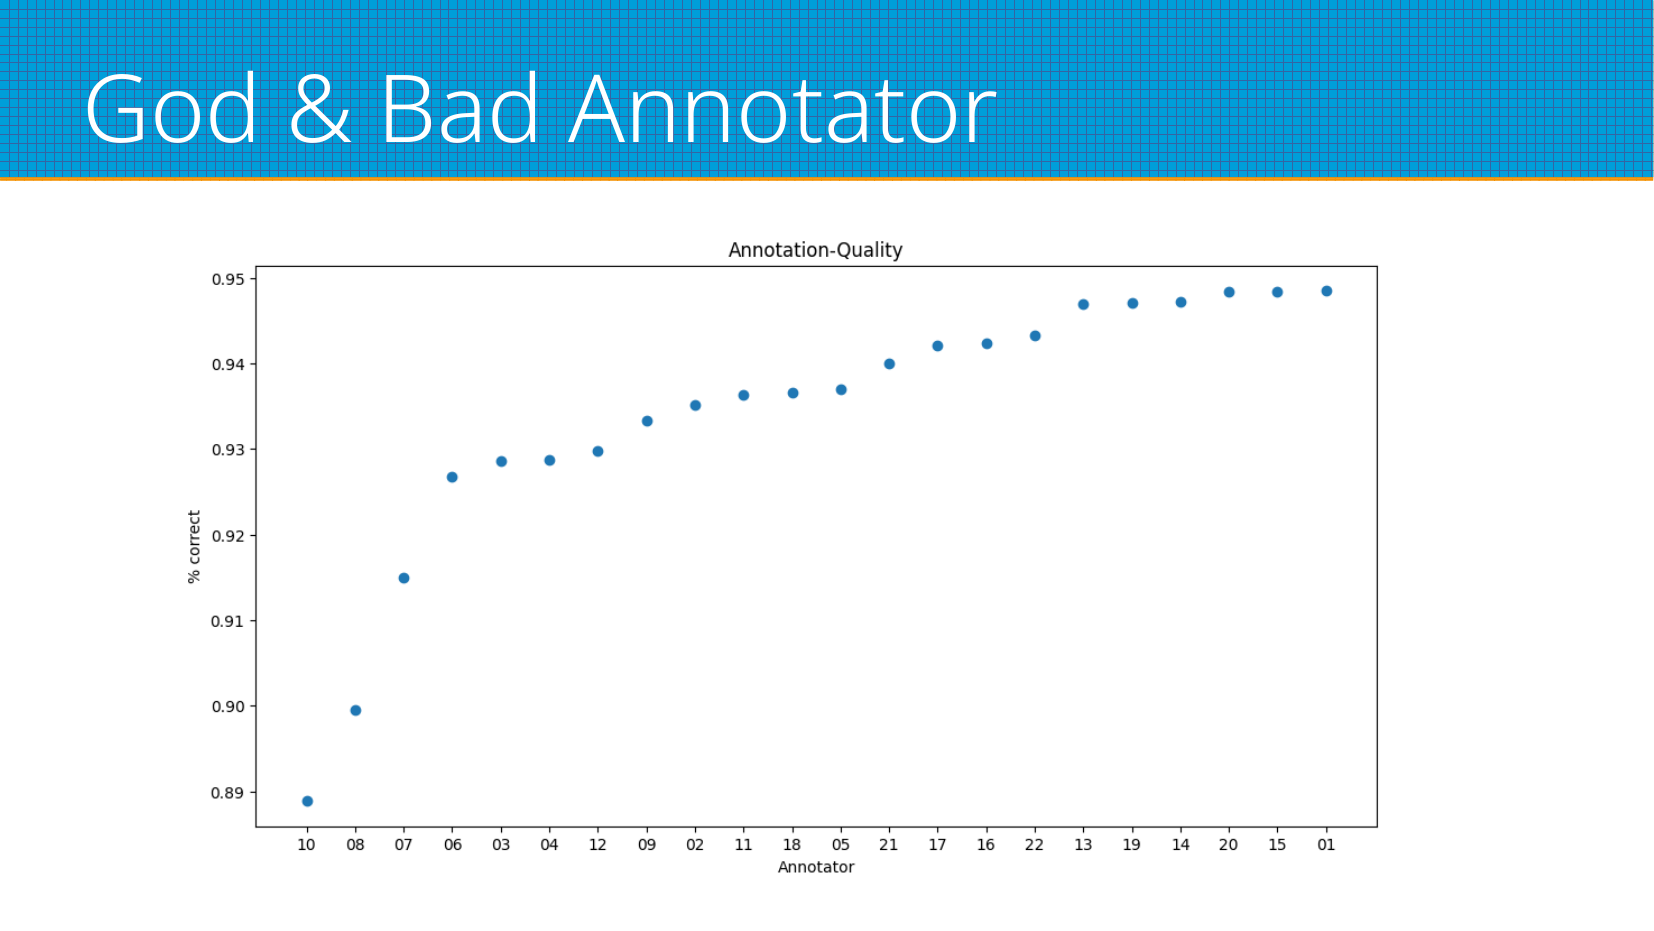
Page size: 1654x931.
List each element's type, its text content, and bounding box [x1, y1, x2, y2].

picture [177, 230, 1388, 886]
title God & Bad Annotator [82, 14, 1571, 171]
